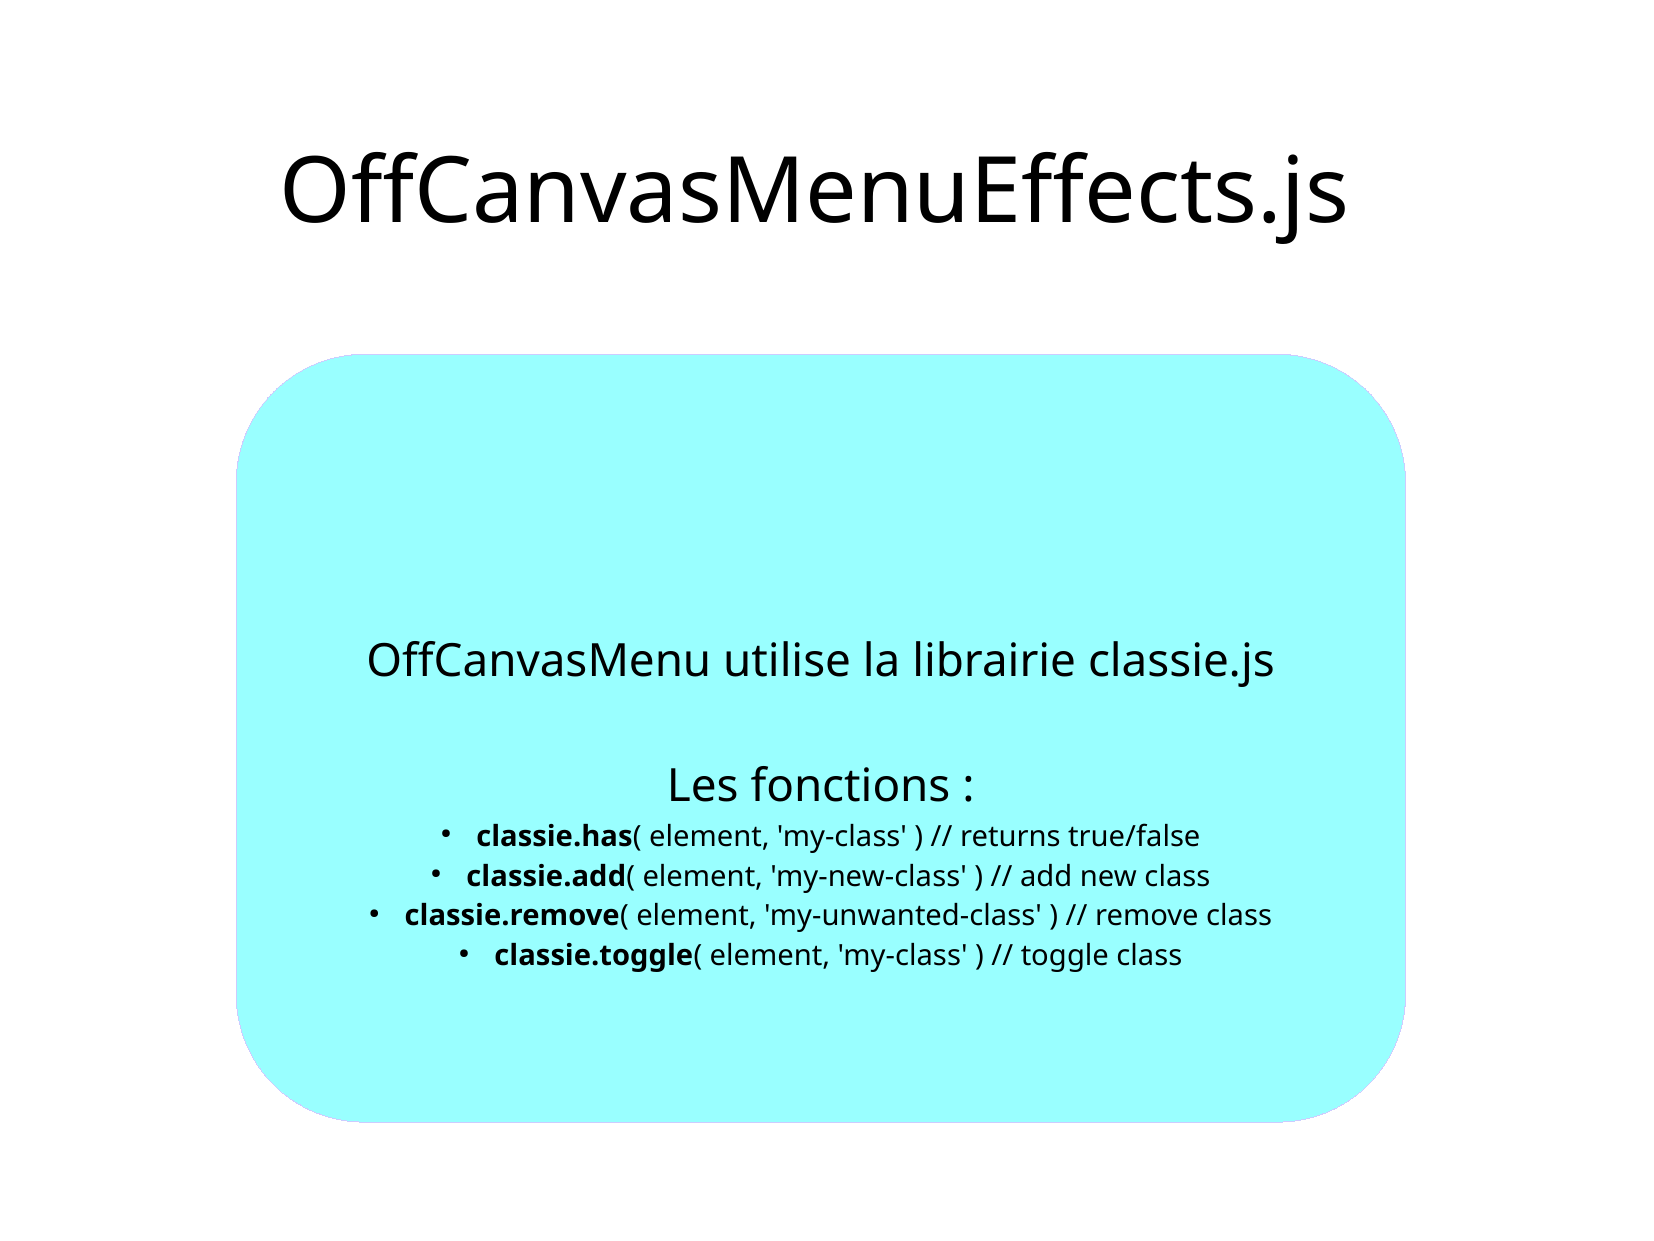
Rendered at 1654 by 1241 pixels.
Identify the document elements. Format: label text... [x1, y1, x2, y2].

text_box OffCanvasMenu utilise la librairie classie.js Les fonctions : classie.has( element, 'my-class' ) // returns true/false classie.add( element, 'my-new-class' ) // add new class classie.remove( element, 'my-unwanted-class' ) // remove class classie.toggle( element, 'my-class' ) // toggle class [236, 354, 1406, 1123]
title OffCanvasMenuEffects.js [70, 83, 1560, 291]
